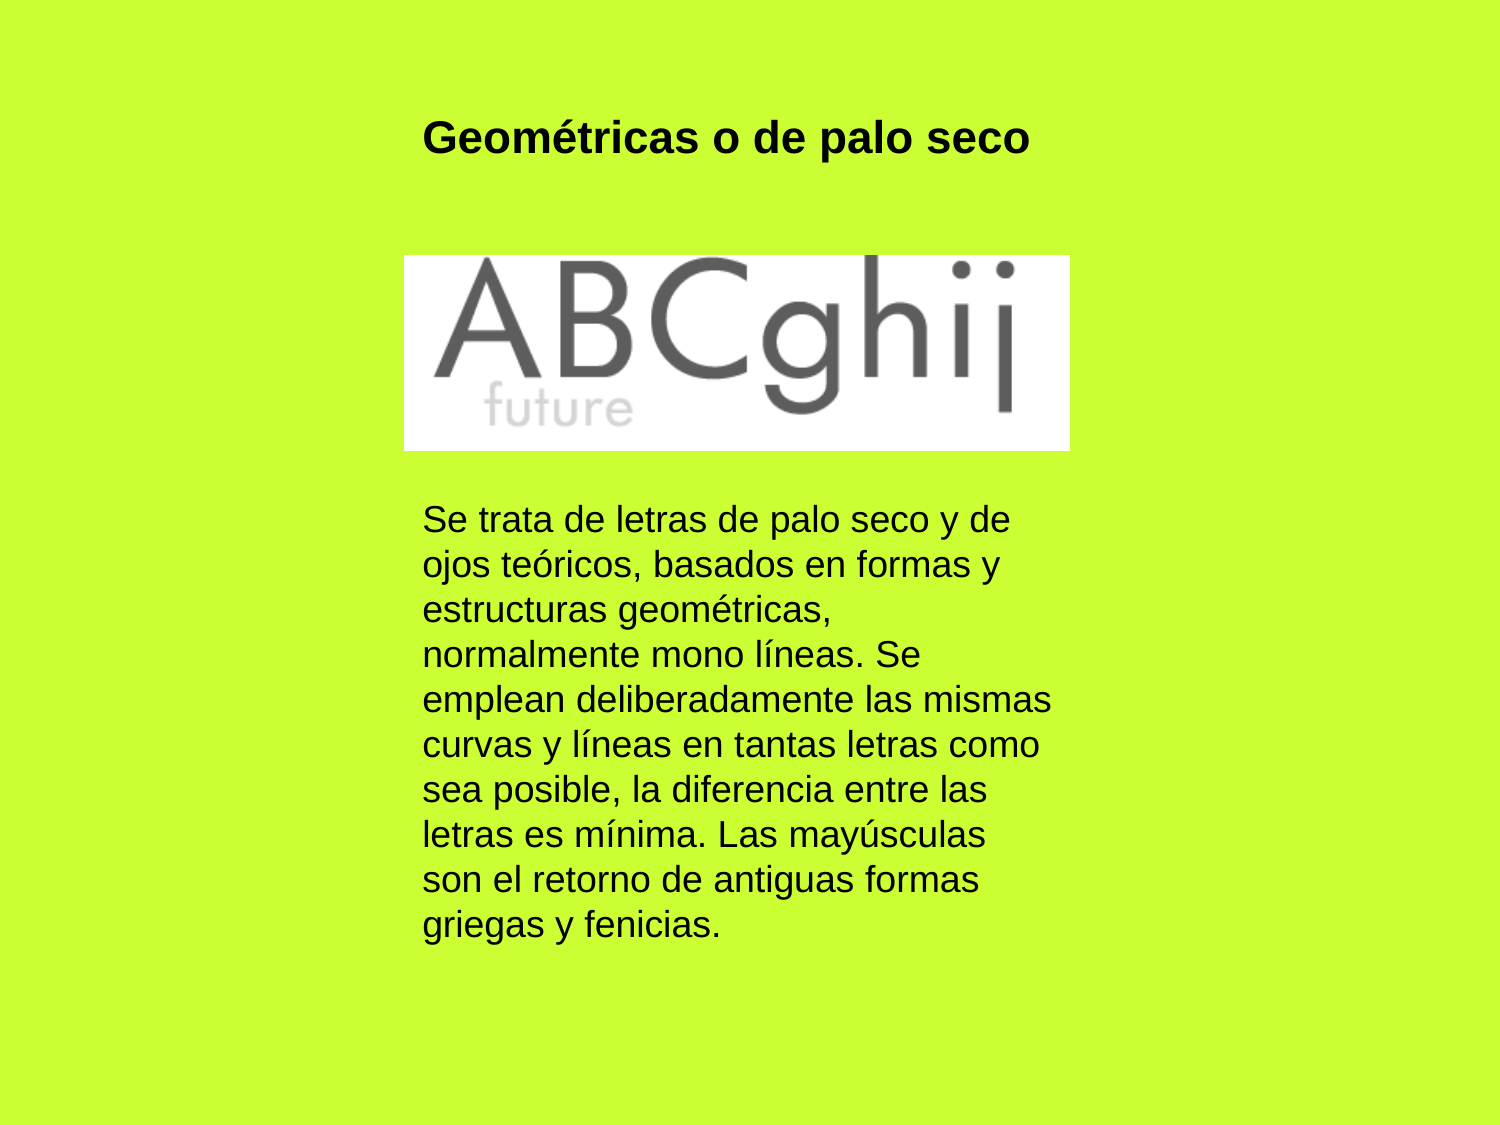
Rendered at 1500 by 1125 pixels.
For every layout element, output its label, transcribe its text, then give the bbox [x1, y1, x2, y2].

text_box Geométricas o de palo seco Se trata de letras de palo seco y de ojos teóricos, basados en formas y estructuras geométricas, normalmente mono líneas. Se emplean deliberadamente las mismas curvas y líneas en tantas letras como sea posible, la diferencia entre las letras es mínima. Las mayúsculas son el retorno de antiguas formas griegas y fenicias. [407, 100, 1069, 255]
picture [404, 255, 1070, 451]
text_box Geométricas o de palo seco Se trata de letras de palo seco y de ojos teóricos, basados en formas y estructuras geométricas, normalmente mono líneas. Se emplean deliberadamente las mismas curvas y líneas en tantas letras como sea posible, la diferencia entre las letras es mínima. Las mayúsculas son el retorno de antiguas formas griegas y fenicias. [407, 451, 1069, 1043]
